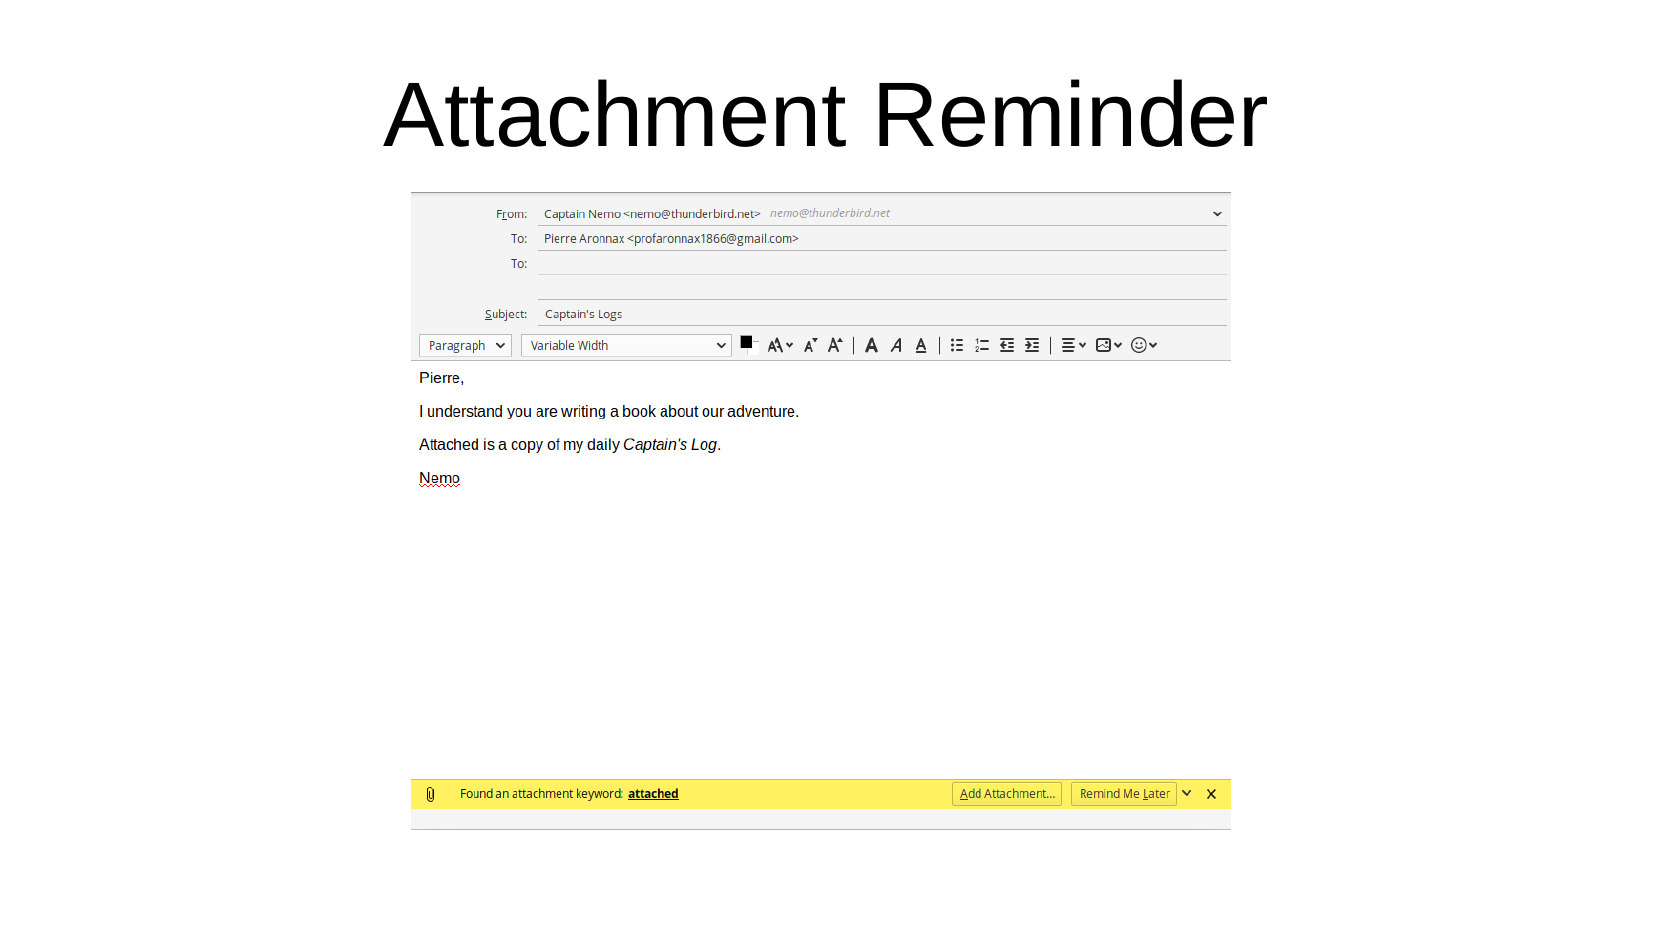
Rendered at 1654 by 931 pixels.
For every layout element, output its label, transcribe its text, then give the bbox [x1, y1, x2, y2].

picture [411, 192, 1231, 830]
title Attachment Reminder [82, 37, 1571, 193]
